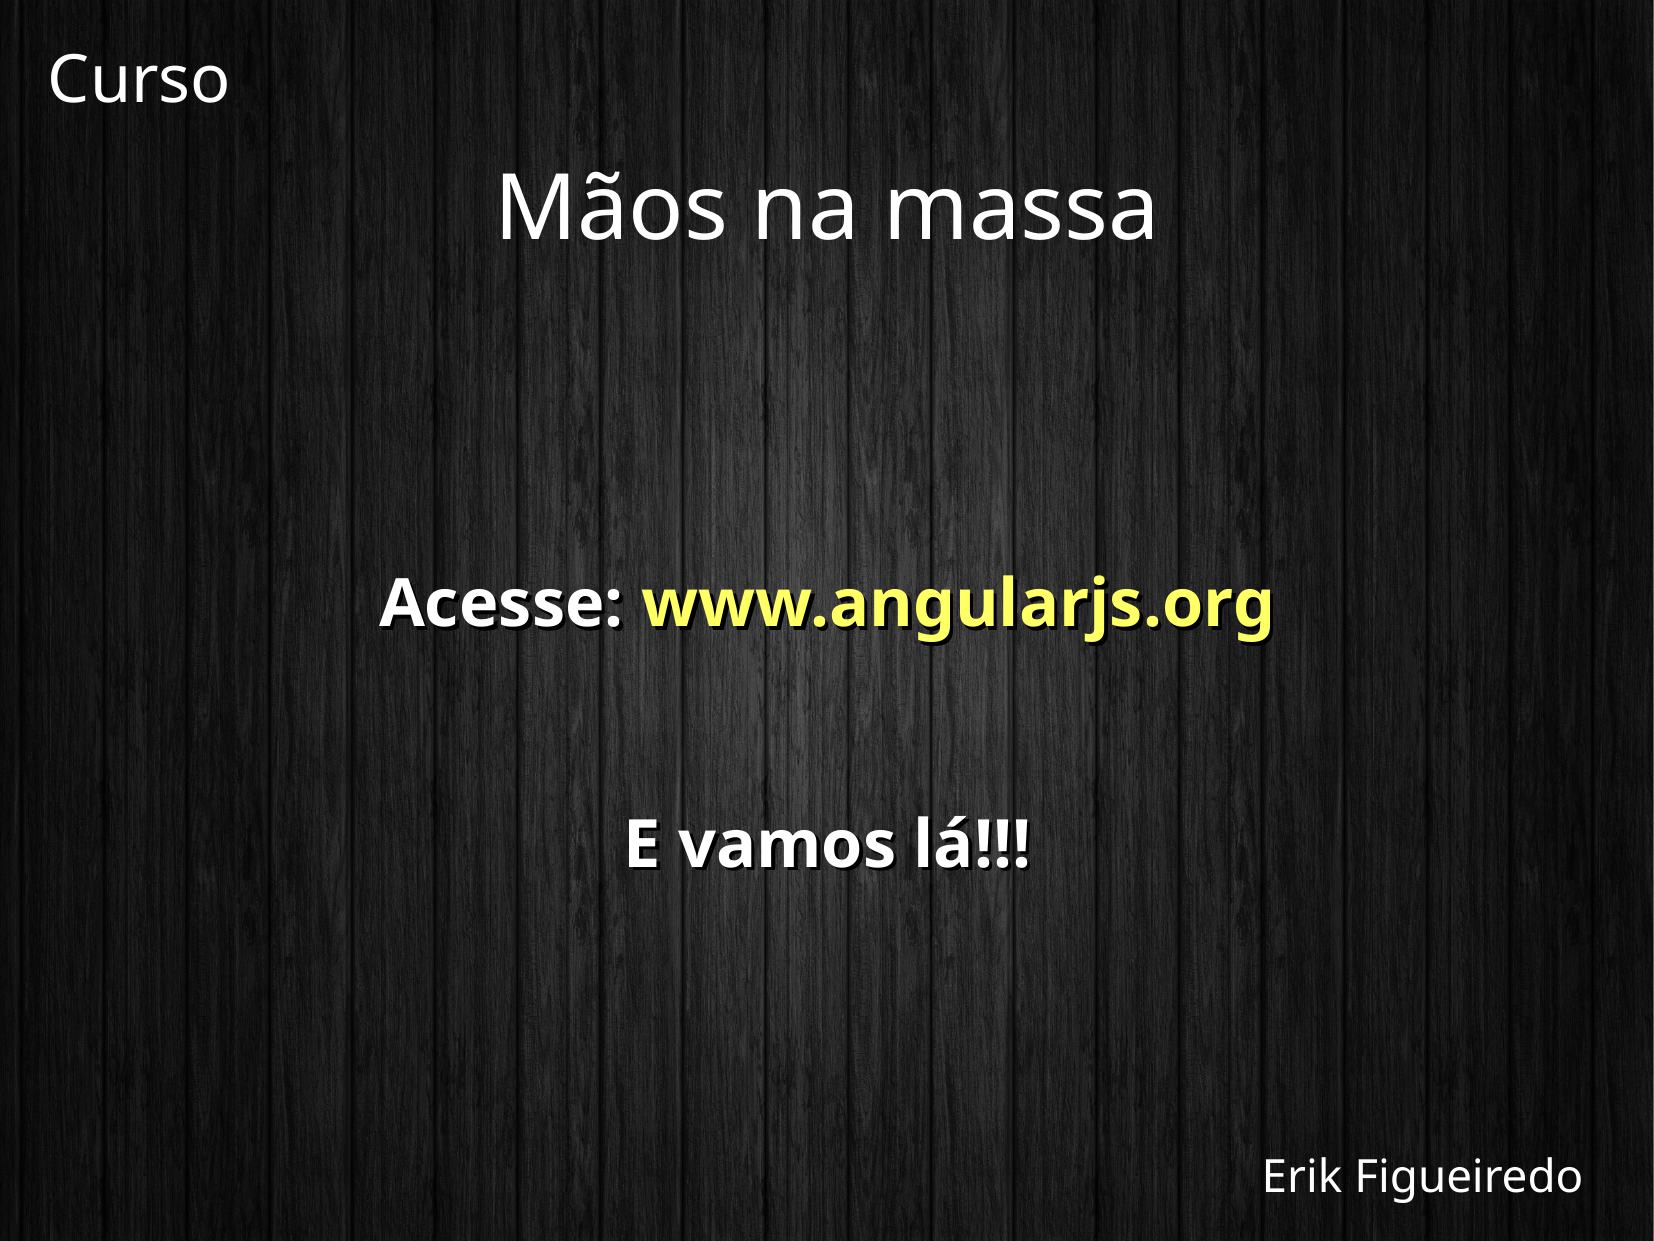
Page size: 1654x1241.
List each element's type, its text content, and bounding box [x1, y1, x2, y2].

picture [0, 0, 1654, 1241]
title Mãos na massa [83, 129, 1572, 278]
text_box Erik Figueiredo [768, 1133, 1596, 1217]
text_box Curso [47, 35, 1088, 119]
list Acesse: www.angularjs.org E vamos lá!!! [83, 311, 1572, 1131]
